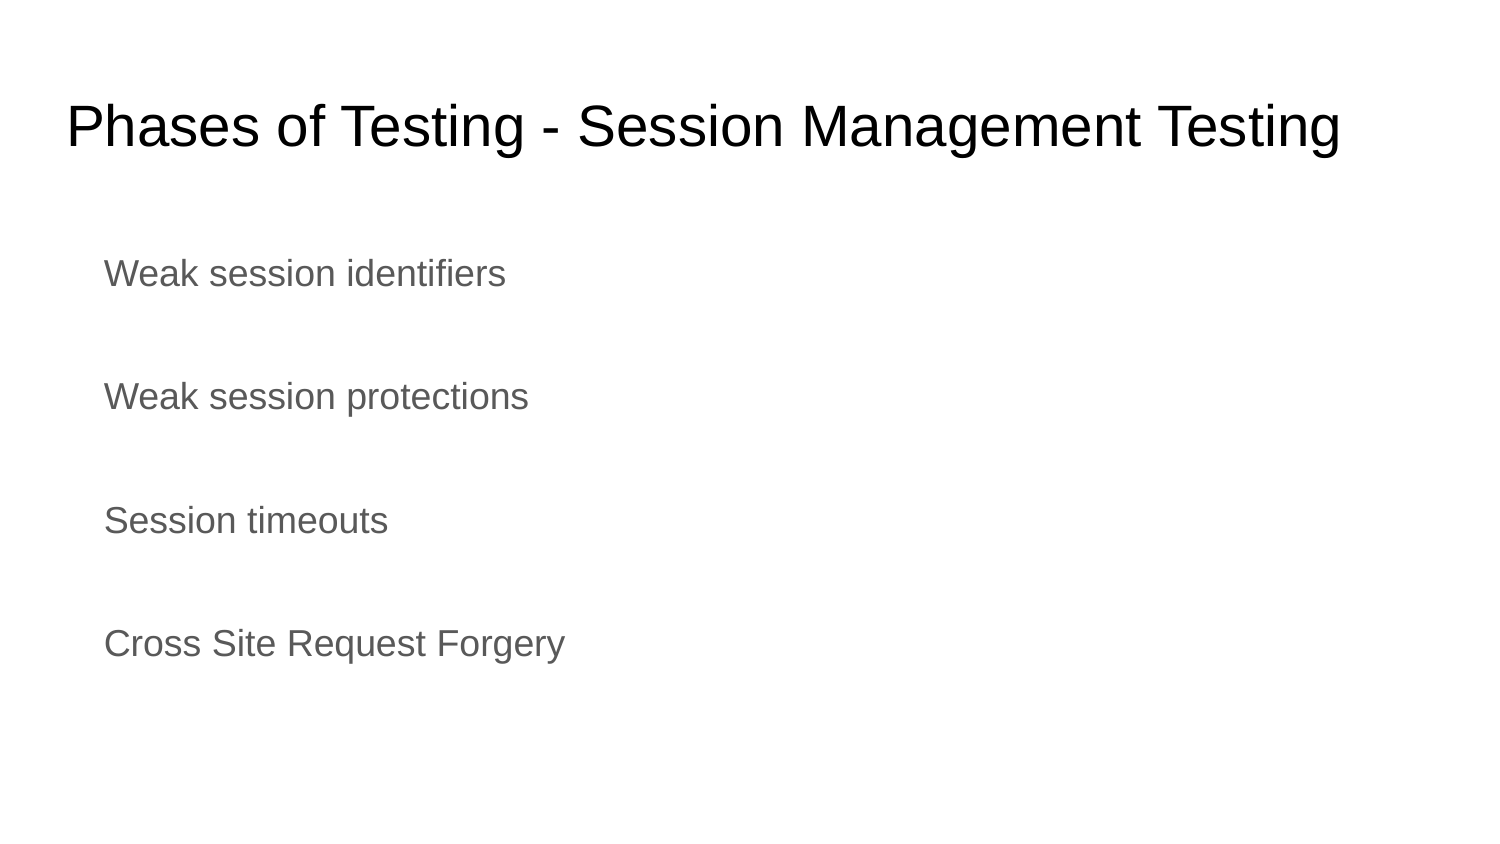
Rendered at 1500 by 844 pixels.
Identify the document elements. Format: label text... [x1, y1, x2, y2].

title Phases of Testing - Session Management Testing [51, 72, 1449, 167]
list Weak session identifiers Weak session protections Session timeouts Cross Site Request Forgery [51, 189, 1449, 750]
